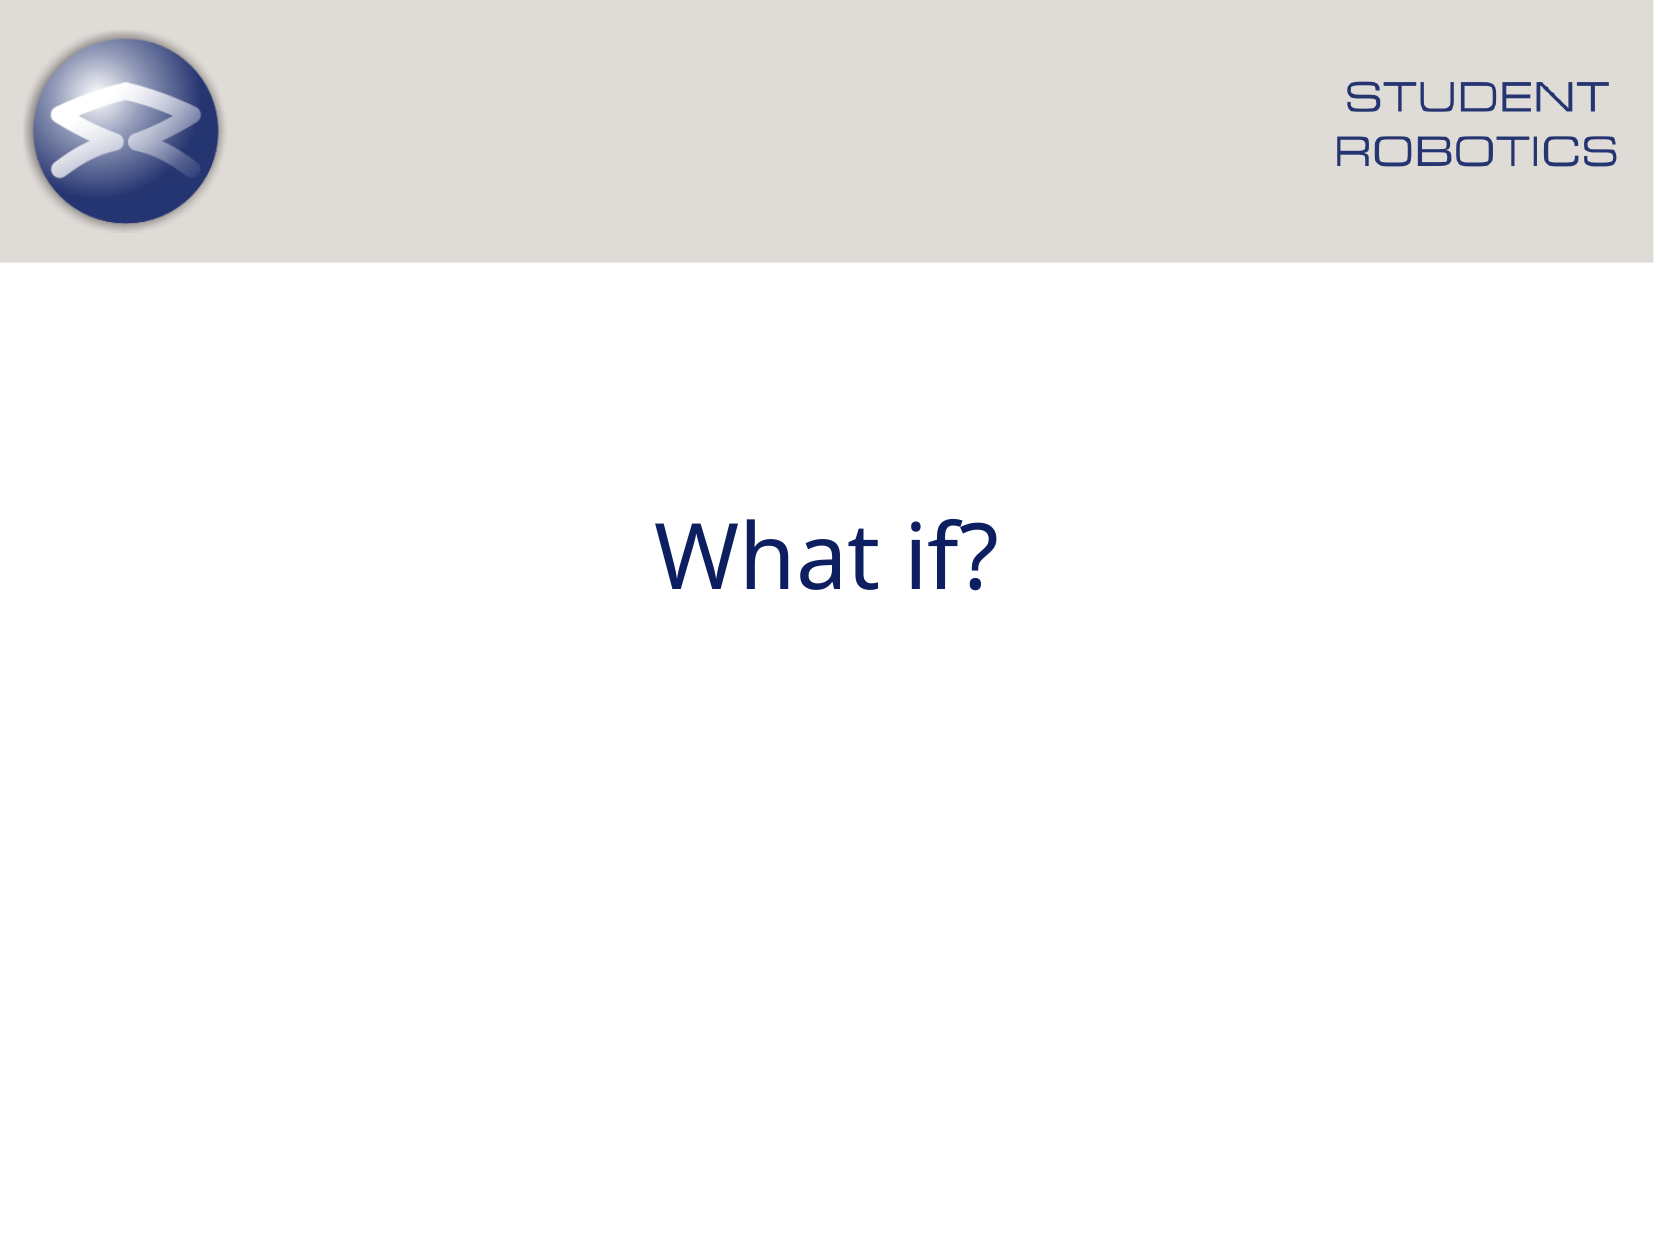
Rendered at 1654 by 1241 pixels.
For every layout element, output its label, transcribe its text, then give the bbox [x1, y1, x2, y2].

picture [1571, 68, 1633, 174]
title What if? [82, 0, 1571, 1109]
picture [9, 19, 82, 245]
